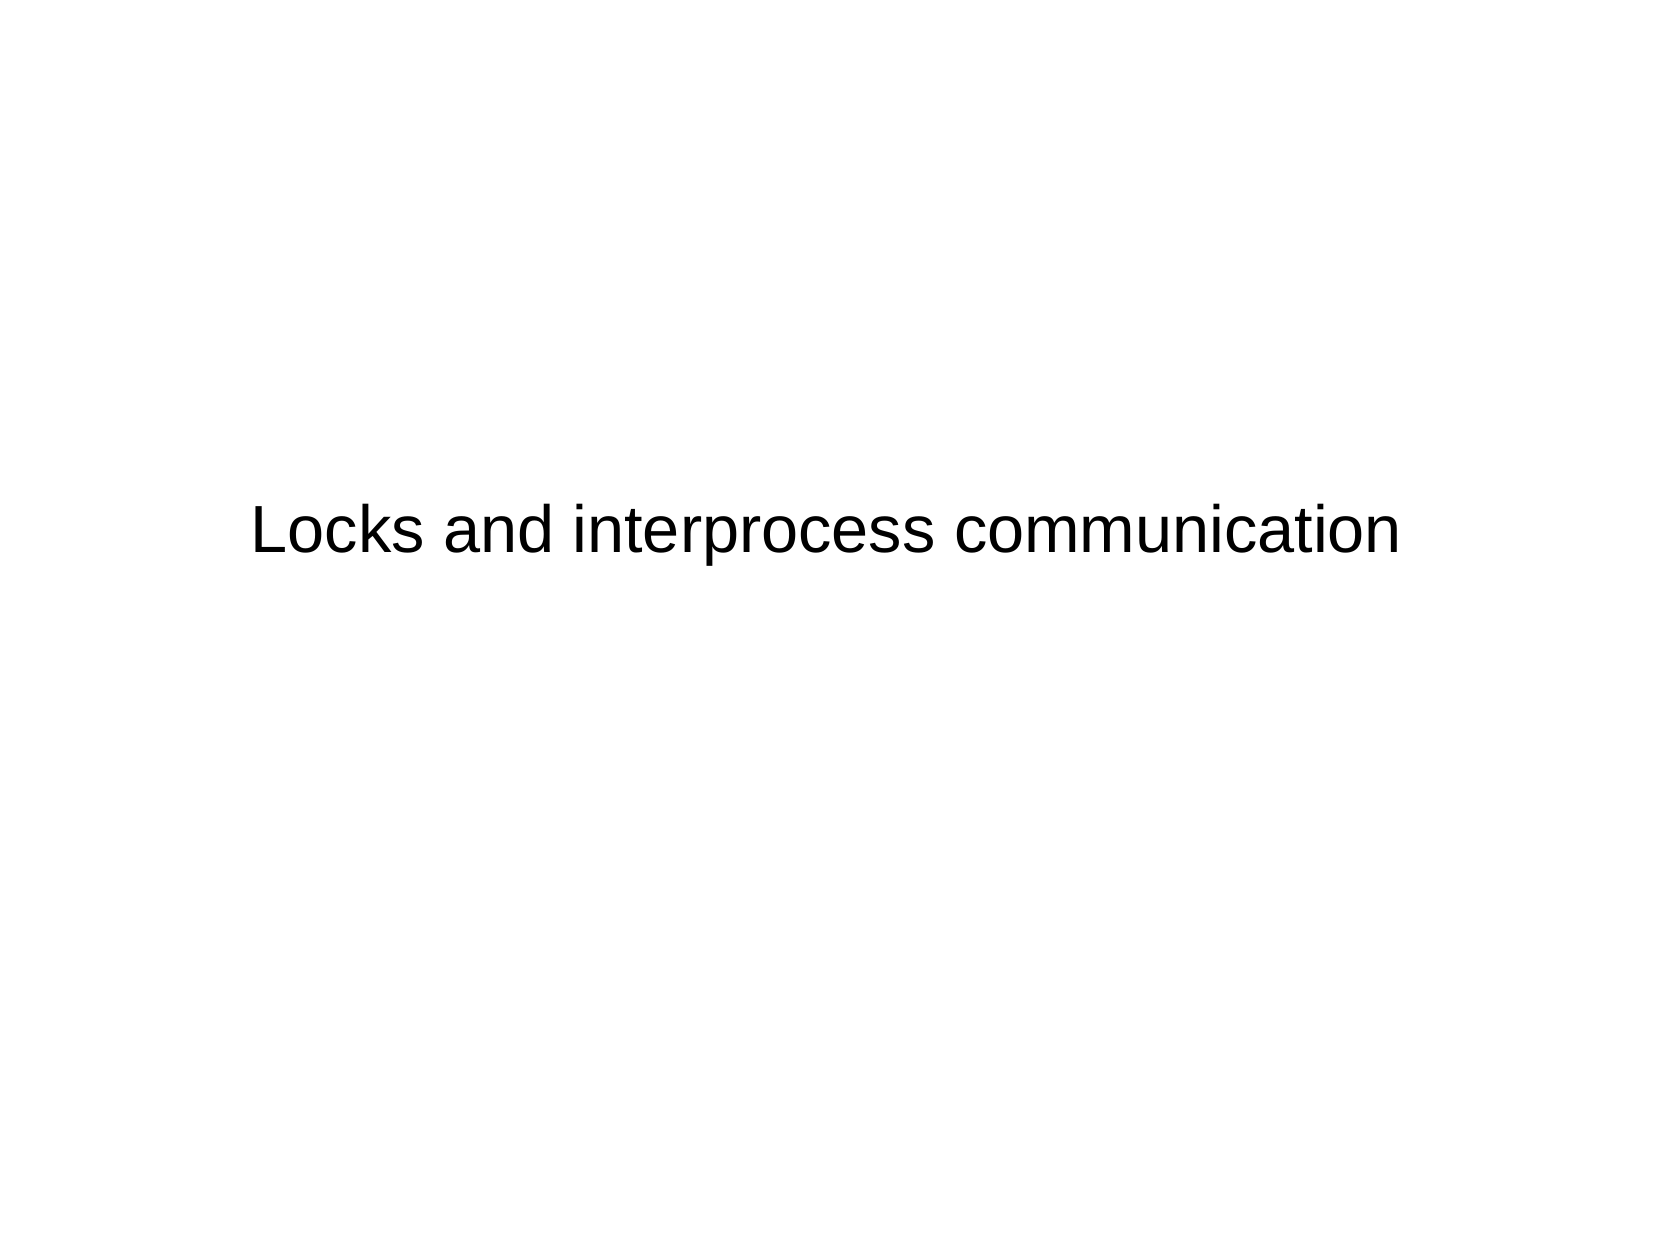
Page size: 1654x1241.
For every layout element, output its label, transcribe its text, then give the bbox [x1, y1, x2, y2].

subtitle Locks and interprocess communication [82, 49, 1571, 1010]
